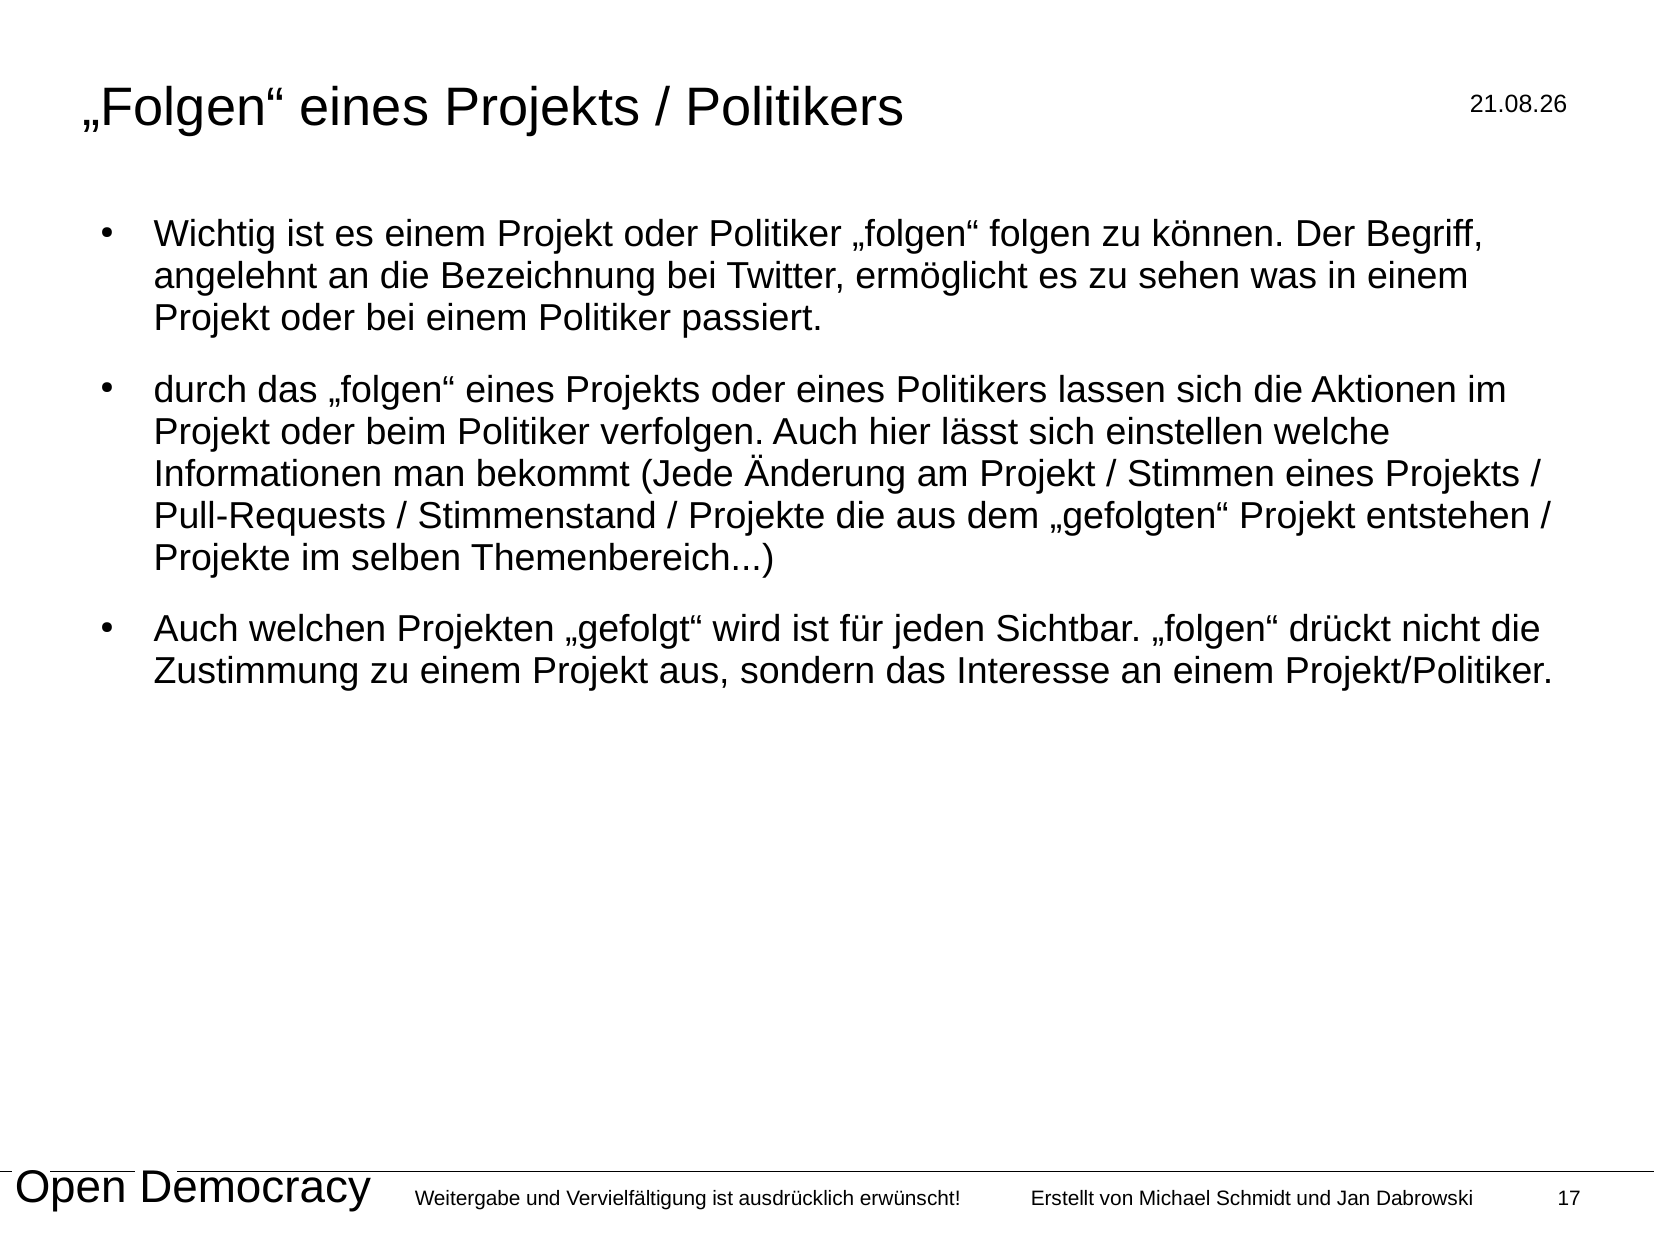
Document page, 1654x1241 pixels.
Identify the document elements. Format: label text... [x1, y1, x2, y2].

title „Folgen“ eines Projekts / Politikers [82, 59, 1359, 155]
list Wichtig ist es einem Projekt oder Politiker „folgen“ folgen zu können. Der Begriff, angelehnt an die Bezeichnung bei Twitter, ermöglicht es zu sehen was in einem Projekt oder bei einem Politiker passiert. durch das „folgen“ eines Projekts oder eines Politikers lassen sich die Aktionen im Projekt oder beim Politiker verfolgen. Auch hier lässt sich einstellen welche Informationen man bekommt (Jede Änderung am Projekt / Stimmen eines Projekts / Pull-Requests / Stimmenstand / Projekte die aus dem „gefolgten“ Projekt entstehen / Projekte im selben Themenbereich...) Auch welchen Projekten „gefolgt“ wird ist für jeden Sichtbar. „folgen“ drückt nicht die Zustimmung zu einem Projekt aus, sondern das Interesse an einem Projekt/Politiker. [82, 212, 1571, 1109]
